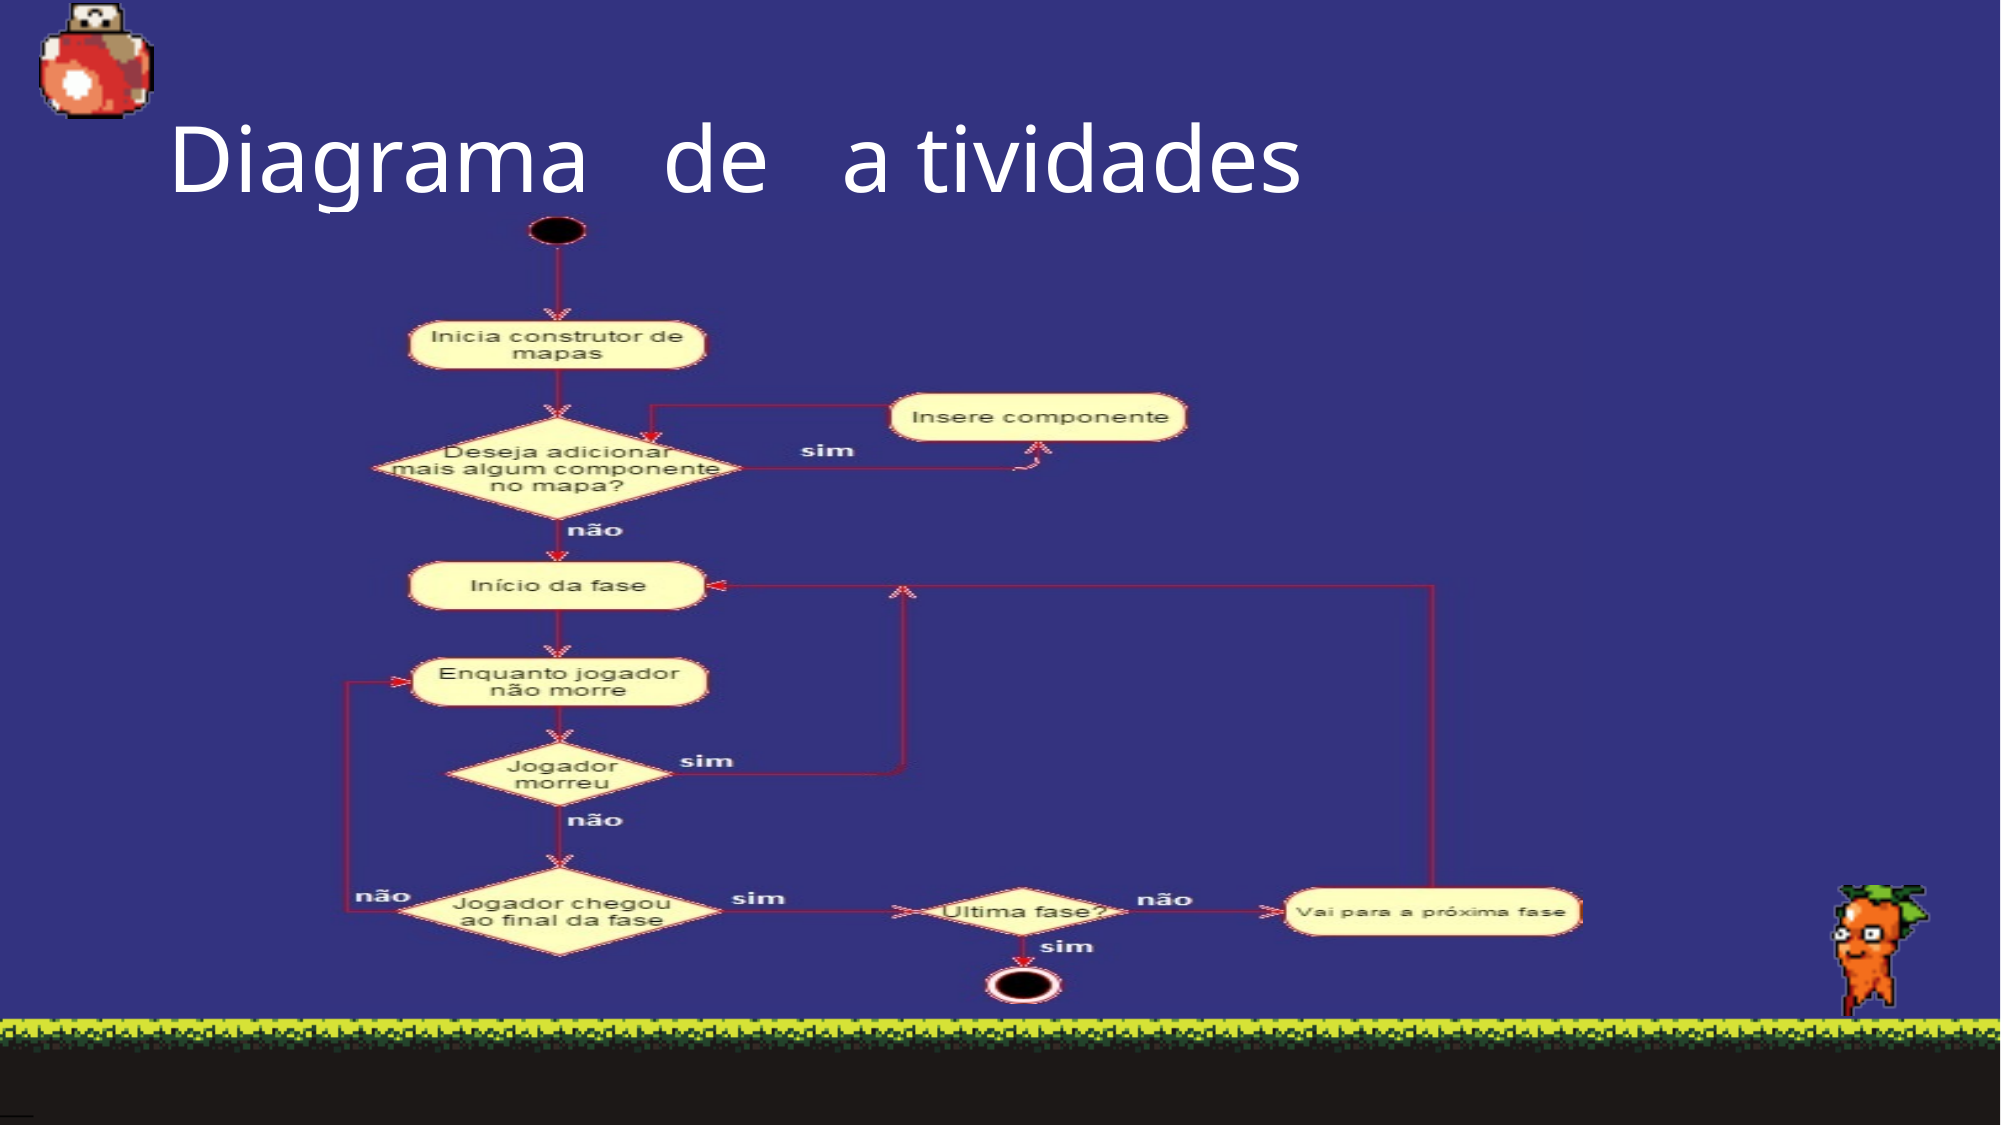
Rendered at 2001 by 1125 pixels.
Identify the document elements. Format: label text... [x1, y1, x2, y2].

picture [0, 0, 2001, 1125]
title Diagrama de a tividades [153, 47, 1878, 265]
